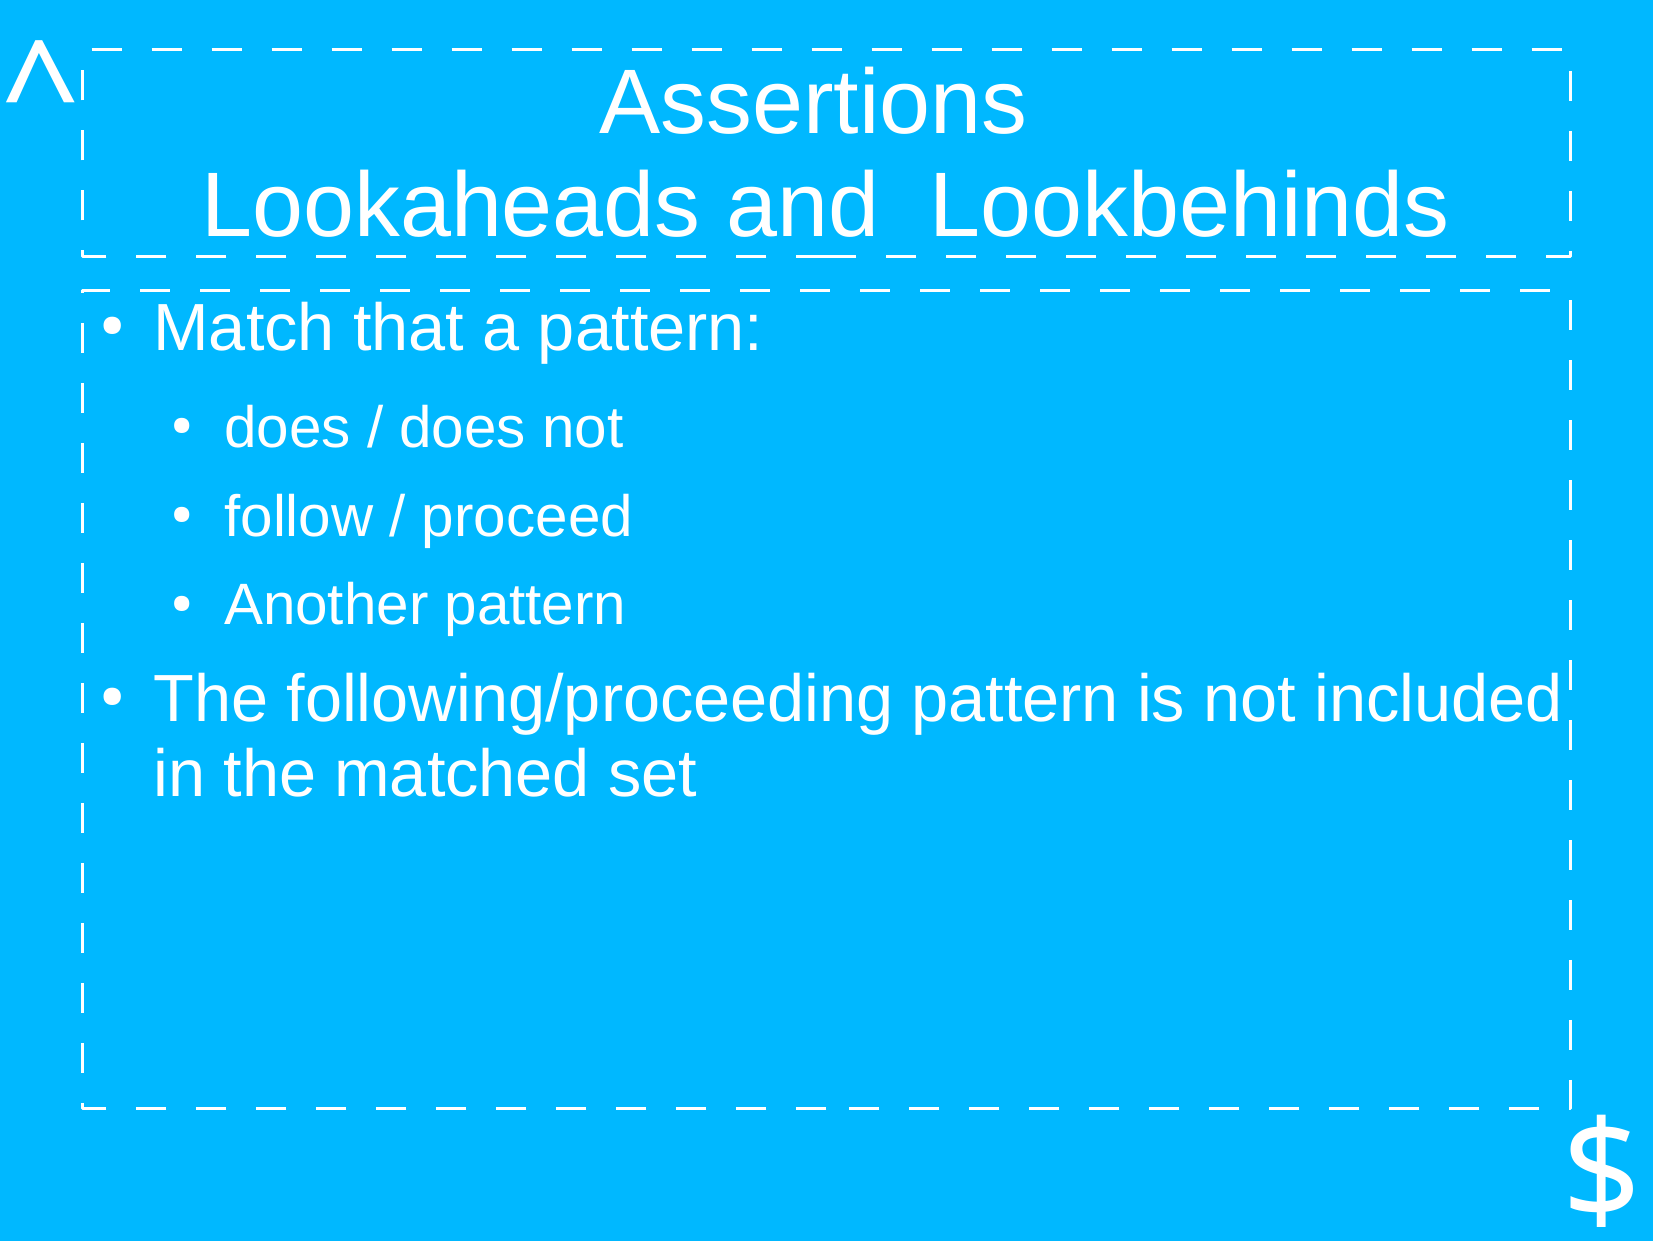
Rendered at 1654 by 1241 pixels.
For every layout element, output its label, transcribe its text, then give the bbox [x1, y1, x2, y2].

title Assertions Lookaheads and Lookbehinds [82, 49, 1571, 257]
list Match that a pattern: does / does not follow / proceed Another pattern The following/proceeding pattern is not included in the matched set [82, 290, 1571, 1109]
